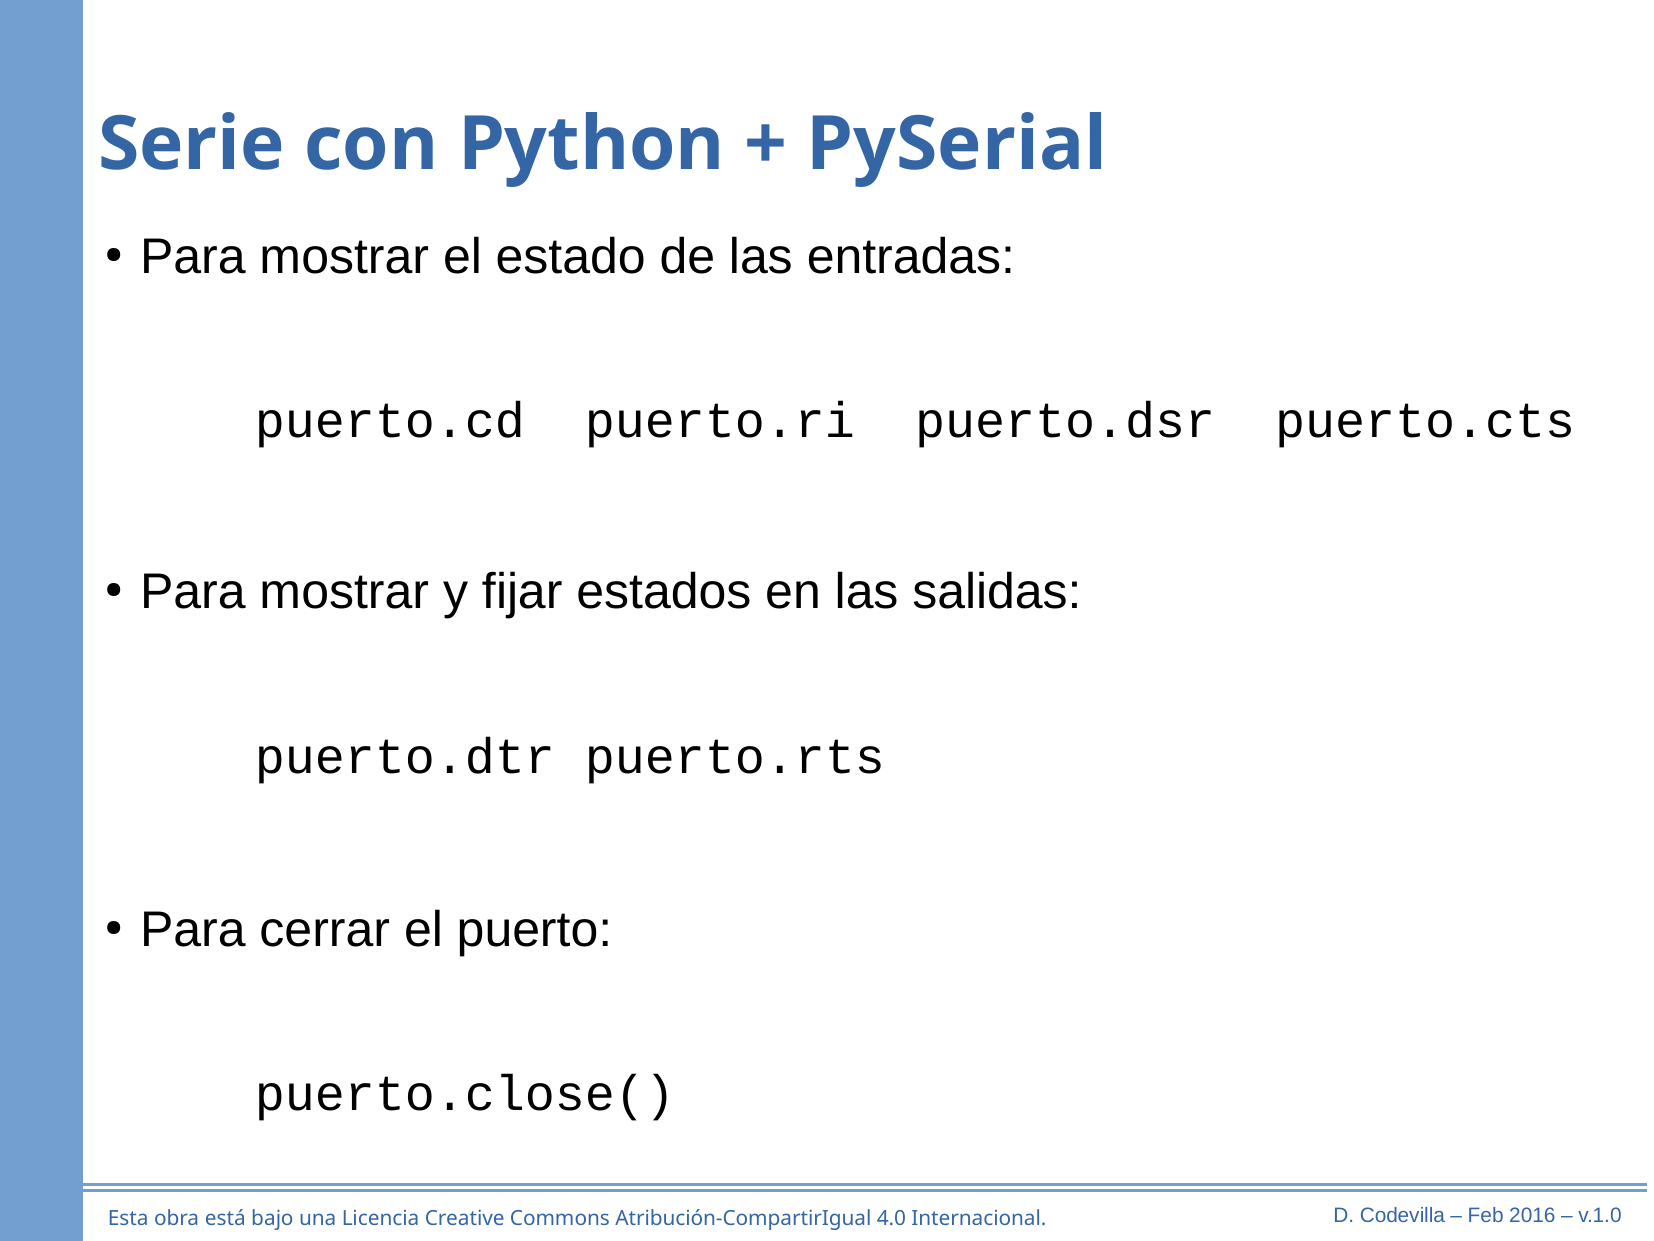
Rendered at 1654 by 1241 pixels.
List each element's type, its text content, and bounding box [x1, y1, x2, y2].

text_box Para mostrar el estado de las entradas: puerto.cd puerto.ri puerto.dsr puerto.cts Para mostrar y fijar estados en las salidas: puerto.dtr puerto.rts Para cerrar el puerto: puerto.close() [90, 136, 1621, 1141]
text_box Serie con Python + PySerial [83, 30, 1641, 134]
